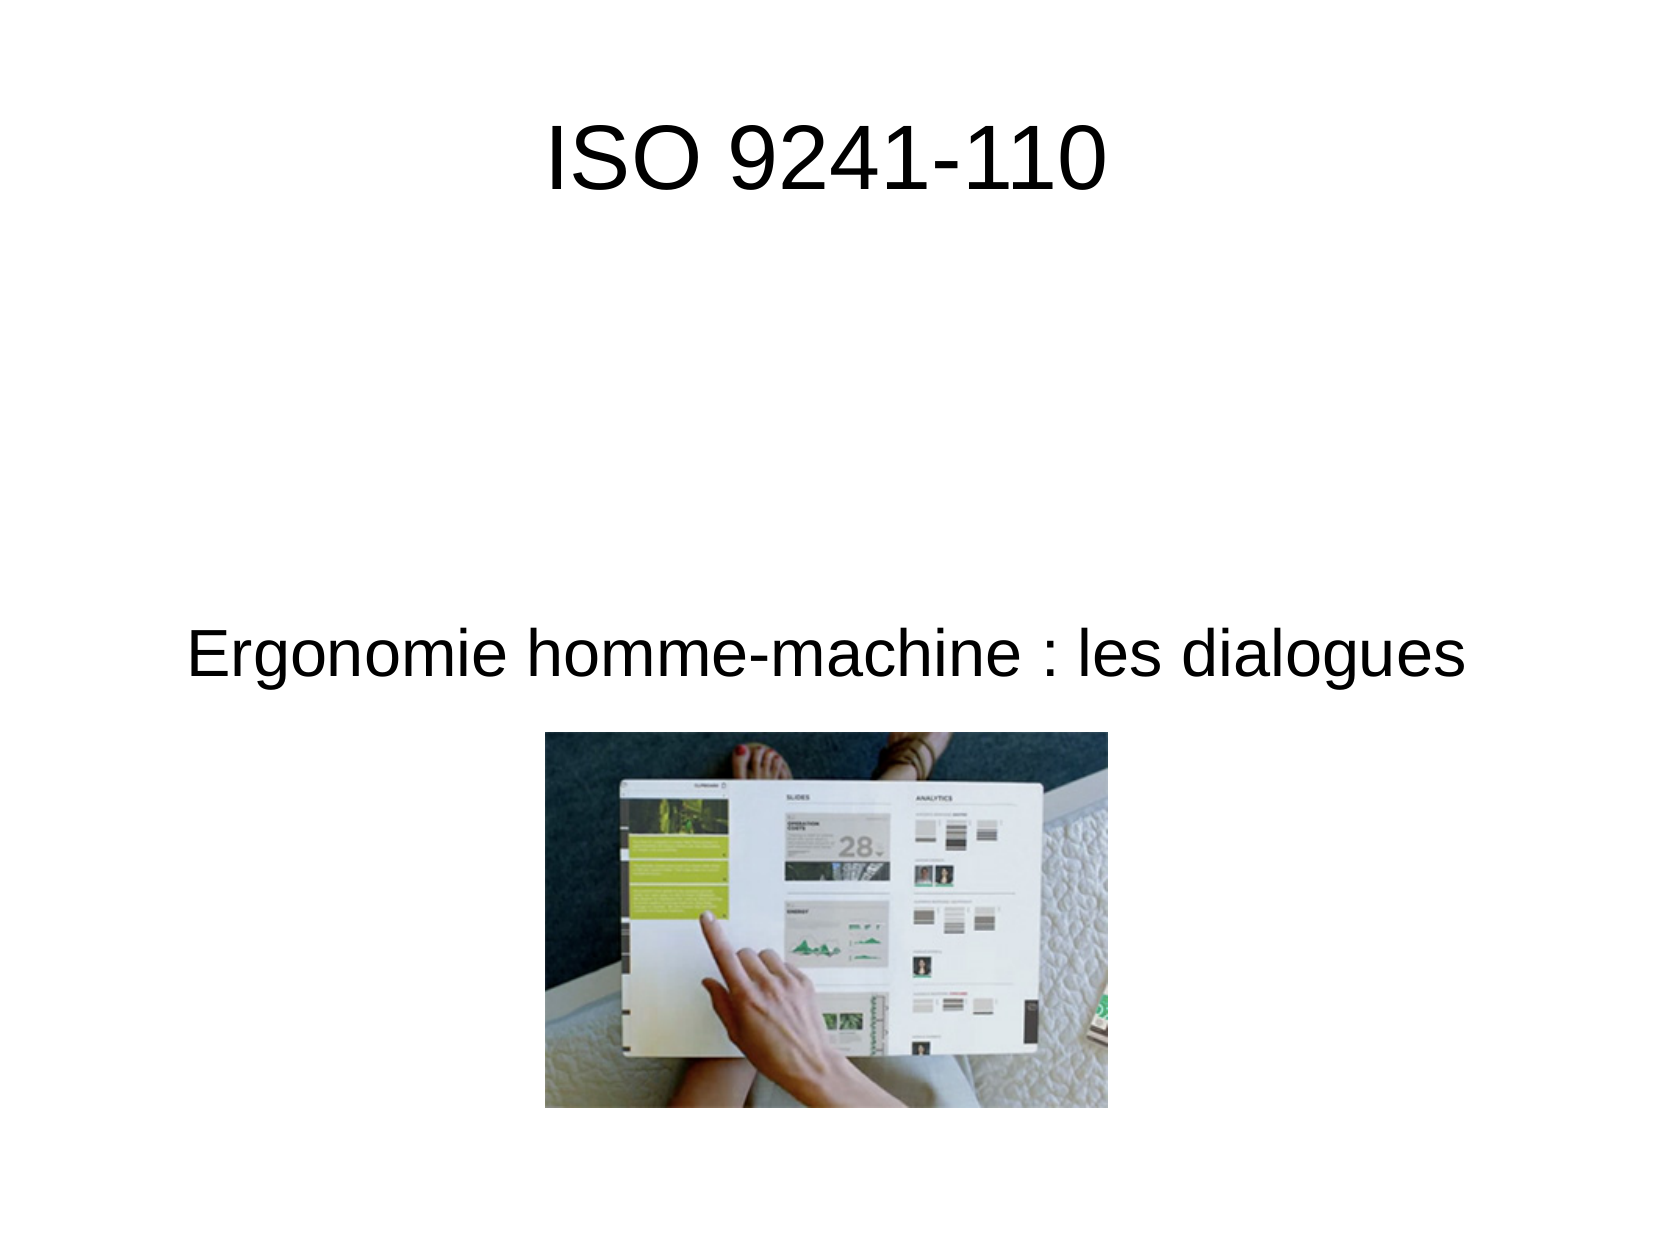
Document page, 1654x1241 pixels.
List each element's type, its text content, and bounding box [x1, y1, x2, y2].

title ISO 9241-110 [82, 49, 1571, 257]
subtitle Ergonomie homme-machine : les dialogues [82, 290, 1571, 1010]
picture [545, 732, 1108, 1108]
